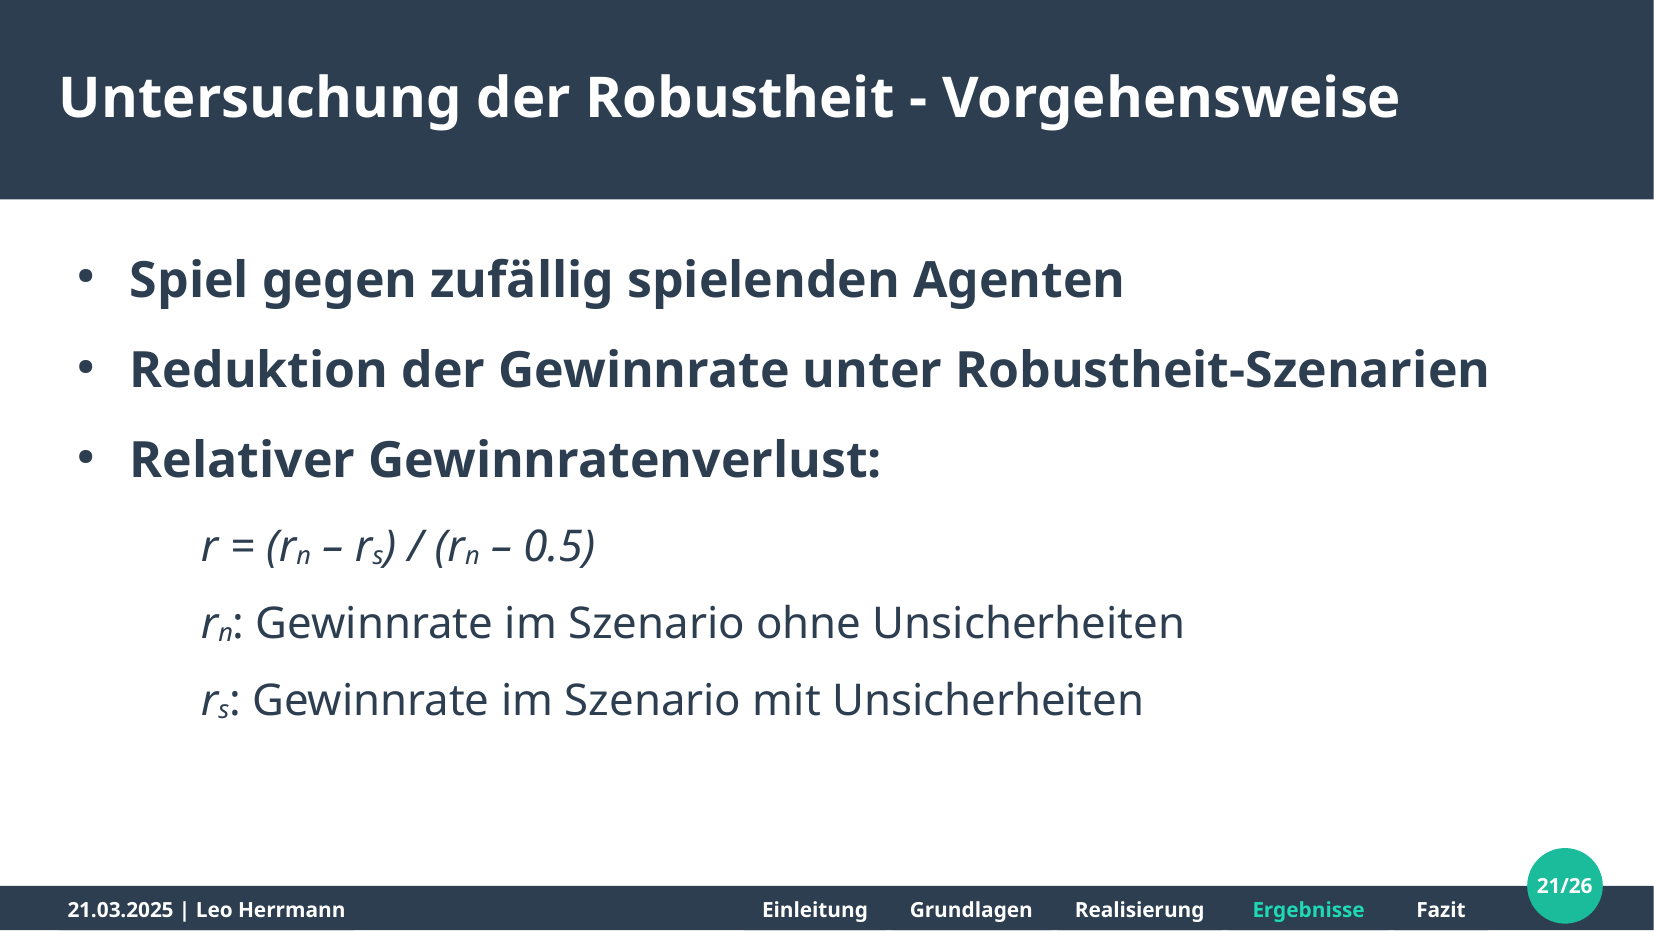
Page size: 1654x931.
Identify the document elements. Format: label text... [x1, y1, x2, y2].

text_box Ergebnisse [1228, 888, 1389, 931]
text_box Einleitung [744, 888, 886, 931]
text_box Realisierung [1057, 888, 1223, 931]
list Spiel gegen zufällig spielenden Agenten Reduktion der Gewinnrate unter Robustheit-Szenarien Relativer Gewinnratenverlust: r = (rn – rs) / (rn – 0.5) rn: Gewinnrate im Szenario ohne Unsicherheiten rs: Gewinnrate im Szenario mit Unsicherheiten [59, 243, 1595, 864]
text_box Fazit [1393, 888, 1489, 931]
text_box Grundlagen [891, 888, 1052, 931]
title Untersuchung der Robustheit - Vorgehensweise [59, 37, 1595, 156]
